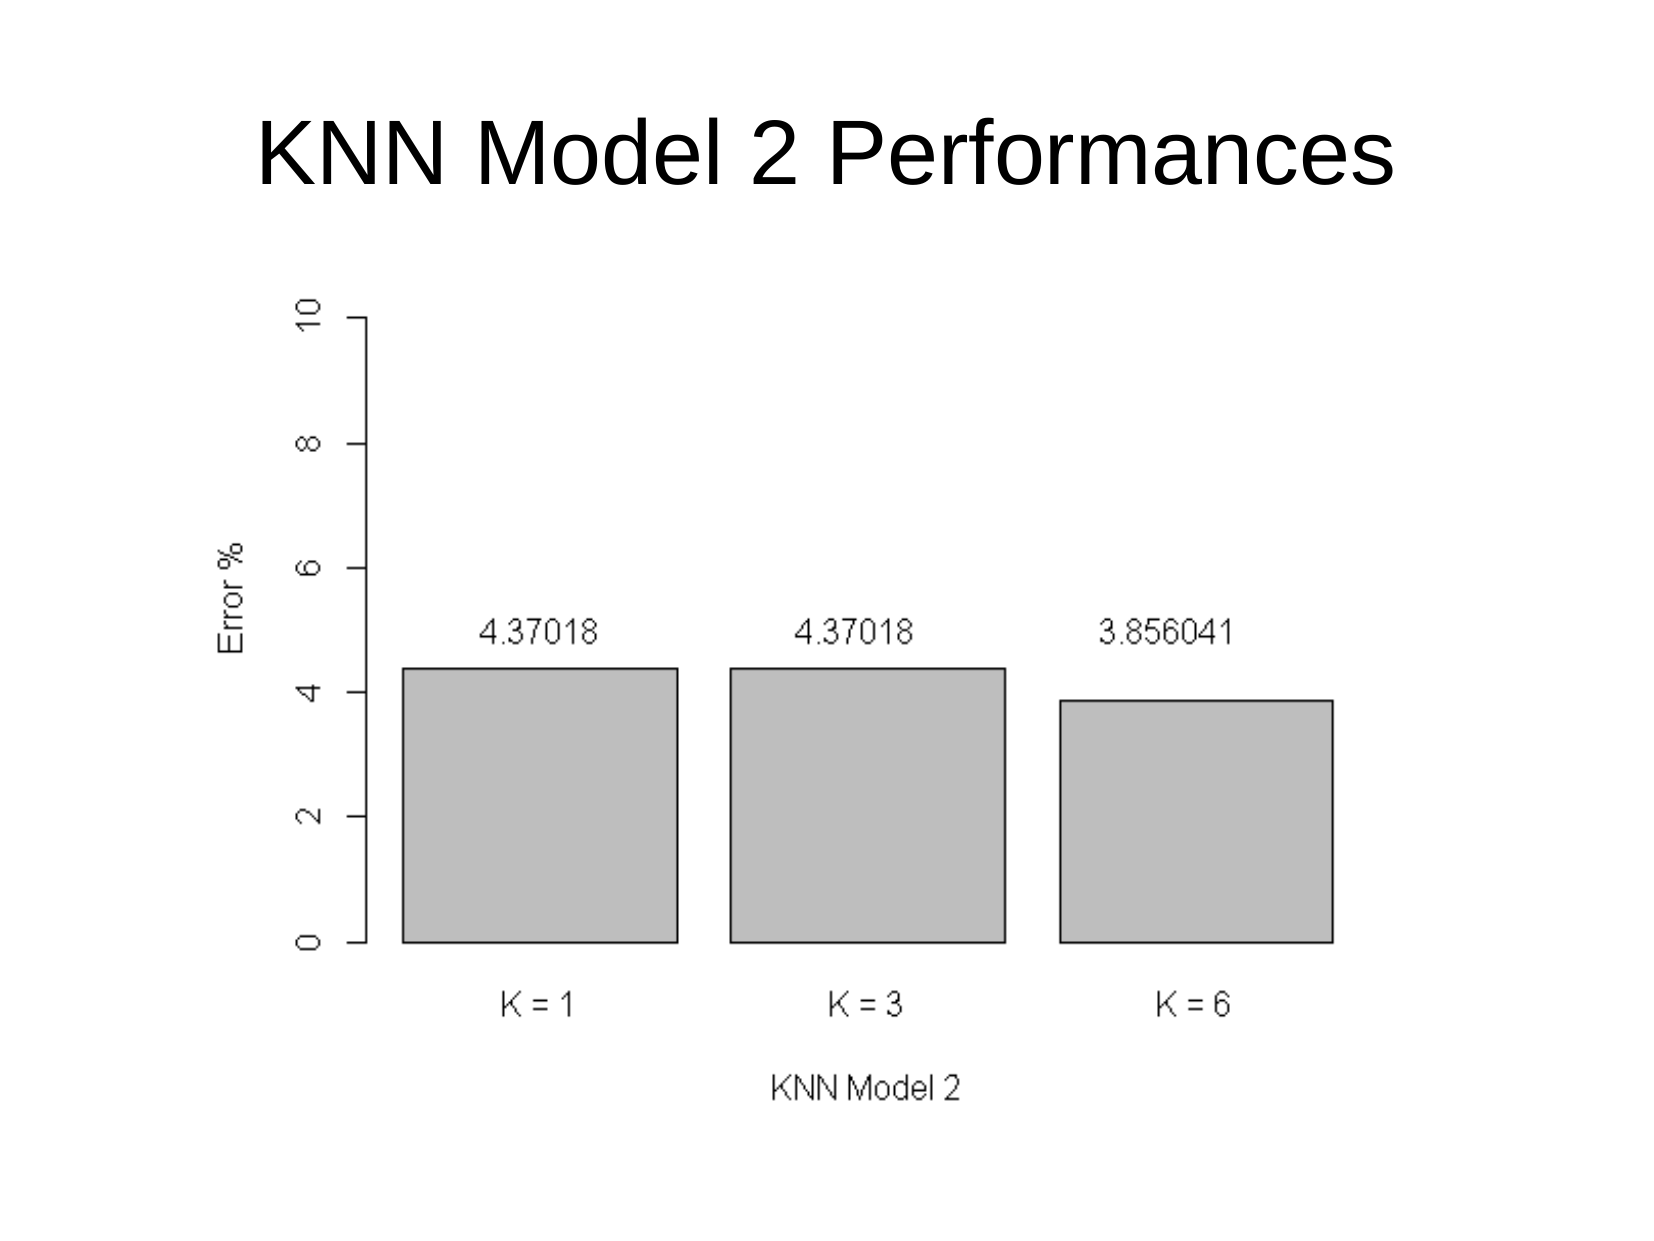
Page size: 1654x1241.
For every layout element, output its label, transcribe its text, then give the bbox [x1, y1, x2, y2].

picture [206, 257, 1453, 1152]
title KNN Model 2 Performances [82, 49, 1571, 257]
